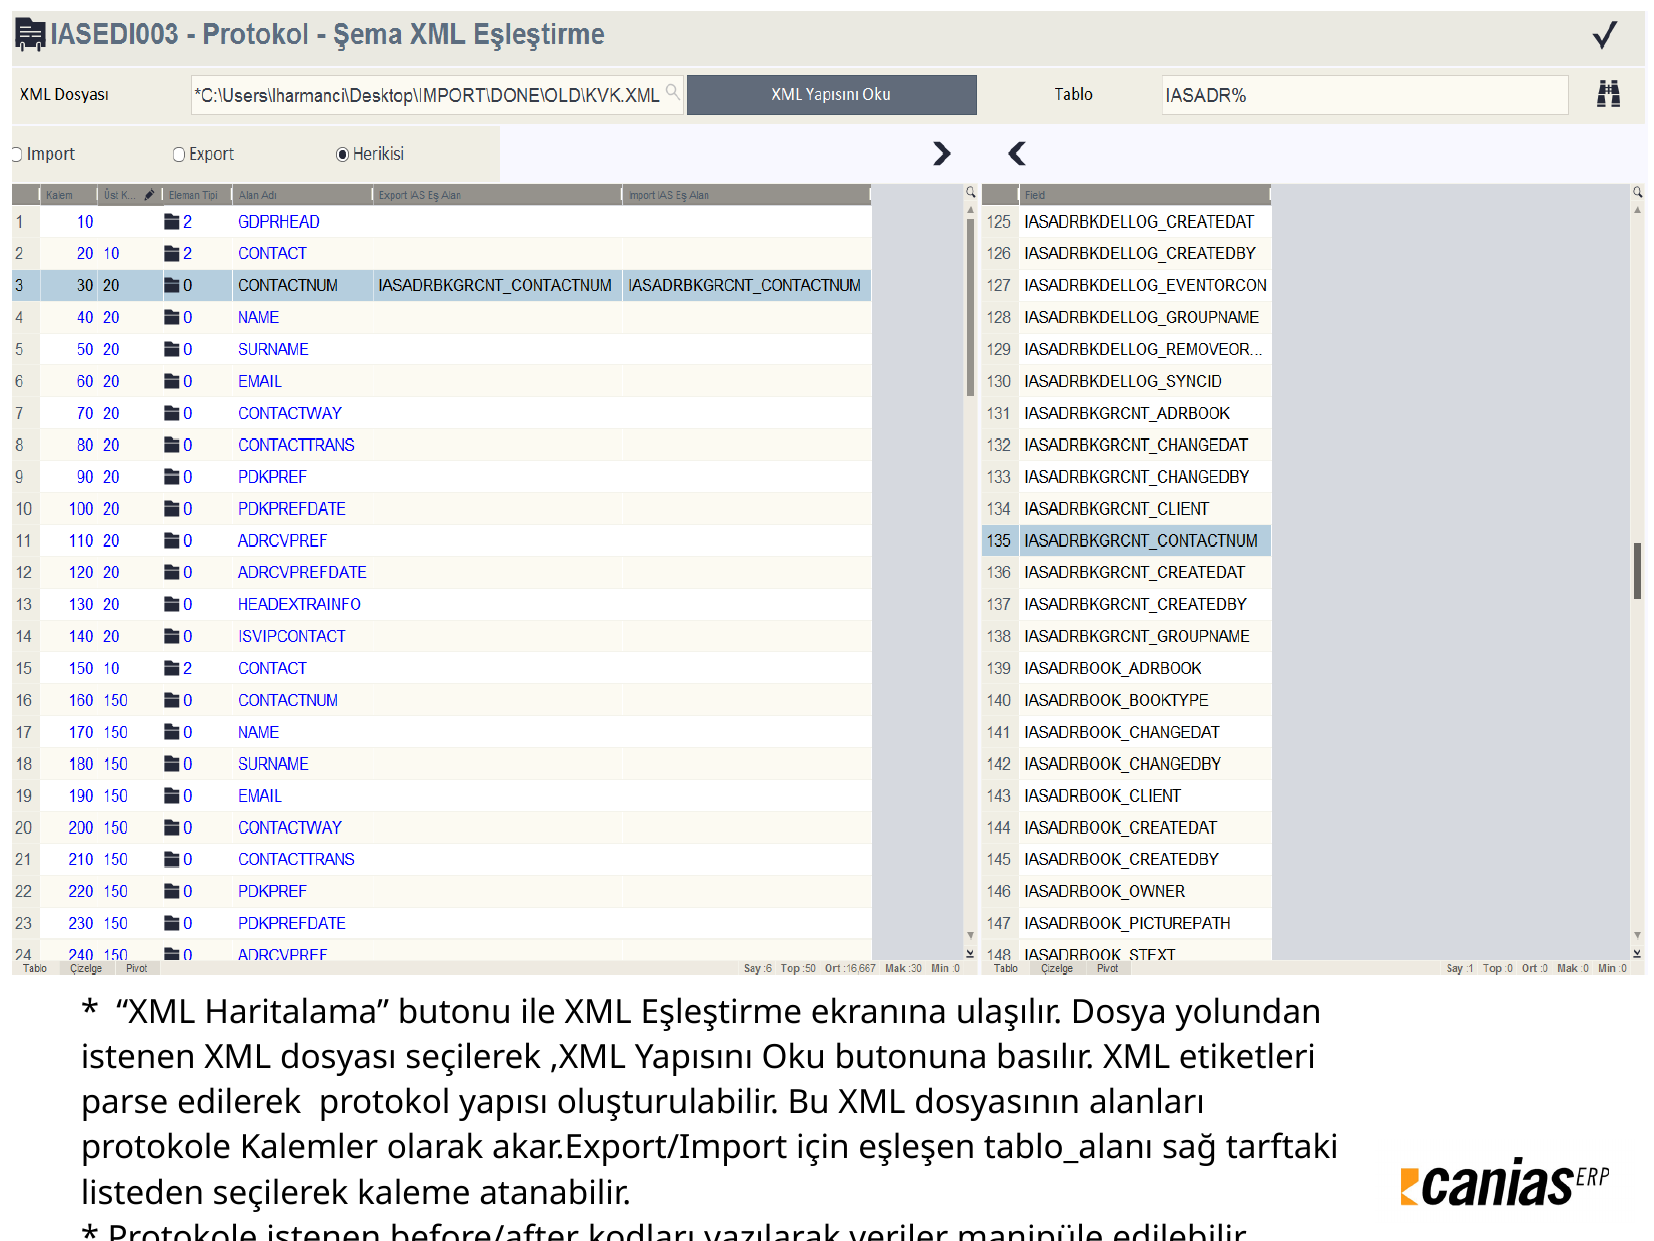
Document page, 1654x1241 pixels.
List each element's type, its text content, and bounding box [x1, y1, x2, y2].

text_box * “XML Haritalama” butonu ile XML Eşleştirme ekranına ulaşılır. Dosya yolundan istenen XML dosyası seçilerek ,XML Yapısını Oku butonuna basılır. XML etiketleri parse edilerek protokol yapısı oluşturulabilir. Bu XML dosyasının alanları protokole Kalemler olarak akar.Export/Import için eşleşen tablo_alanı sağ tarftaki listeden seçilerek kaleme atanabilir. * Protokole istenen before/after kodları yazılarak veriler manipüle edilebilir. [66, 980, 1358, 1224]
picture [12, 11, 1648, 975]
picture [1375, 1139, 1635, 1223]
